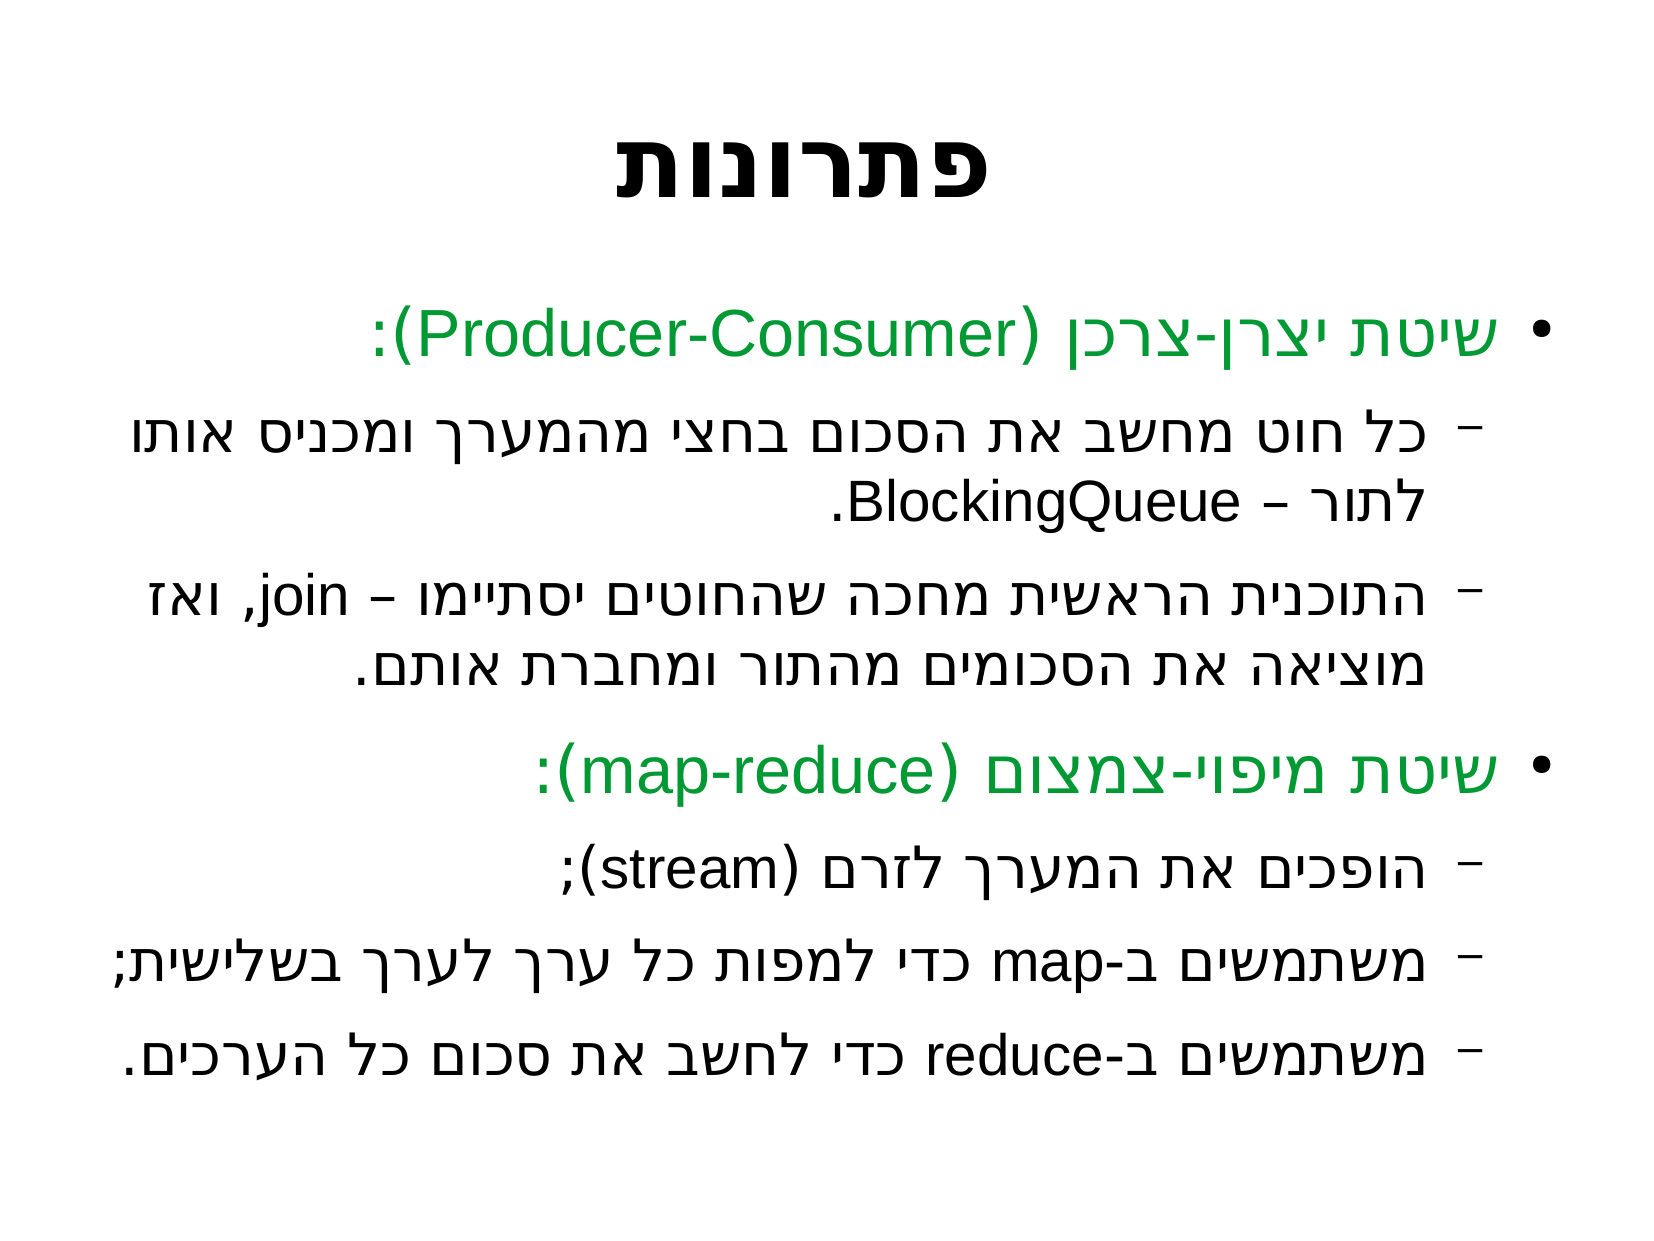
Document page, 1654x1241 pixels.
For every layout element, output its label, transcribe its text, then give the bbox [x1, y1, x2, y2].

list שיטת יצרן-צרכן (Producer-Consumer): כל חוט מחשב את הסכום בחצי מהמערך ומכניס אותו לתור – BlockingQueue. התוכנית הראשית מחכה שהחוטים יסתיימו – join, ואז מוציאה את הסכומים מהתור ומחברת אותם. שיטת מיפוי-צמצום (map-reduce): הופכים את המערך לזרם (stream); משתמשים ב-map כדי למפות כל ערך לערך בשלישית; משתמשים ב-reduce כדי לחשב את סכום כל הערכים. [82, 290, 1571, 1126]
title פתרונות [63, 45, 1546, 271]
